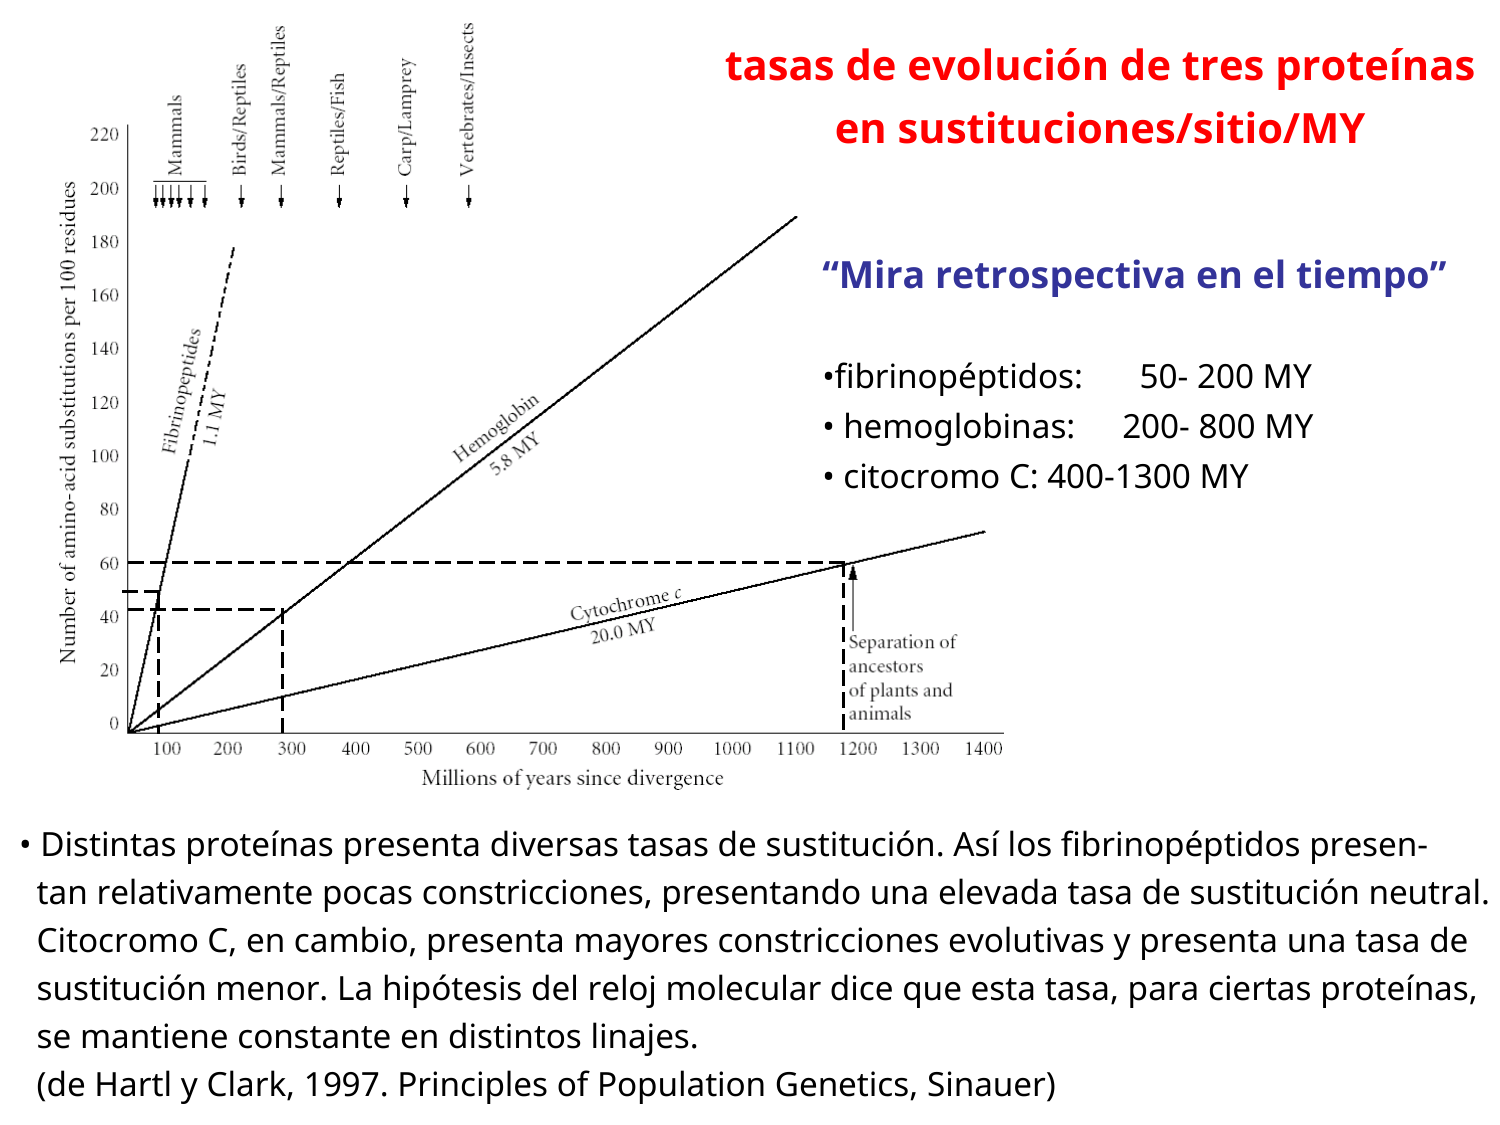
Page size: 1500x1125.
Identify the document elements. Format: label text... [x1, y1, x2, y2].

text_box tasas de evolución de tres proteínas en sustituciones/sitio/MY [709, 18, 1491, 160]
text_box Distintas proteínas presenta diversas tasas de sustitución. Así los fibrinopéptidos presen- tan relativamente pocas constricciones, presentando una elevada tasa de sustitución neutral. Citocromo C, en cambio, presenta mayores constricciones evolutivas y presenta una tasa de sustitución menor. La hipótesis del reloj molecular dice que esta tasa, para ciertas proteínas, se mantiene constante en distintos linajes. (de Hartl y Clark, 1997. Principles of Population Genetics, Sinauer) [4, 807, 1500, 1111]
text_box “Mira retrospectiva en el tiempo” fibrinopéptidos: 50- 200 MY hemoglobinas: 200- 800 MY citocromo C: 400-1300 MY [807, 231, 1463, 504]
picture [53, 18, 1004, 790]
